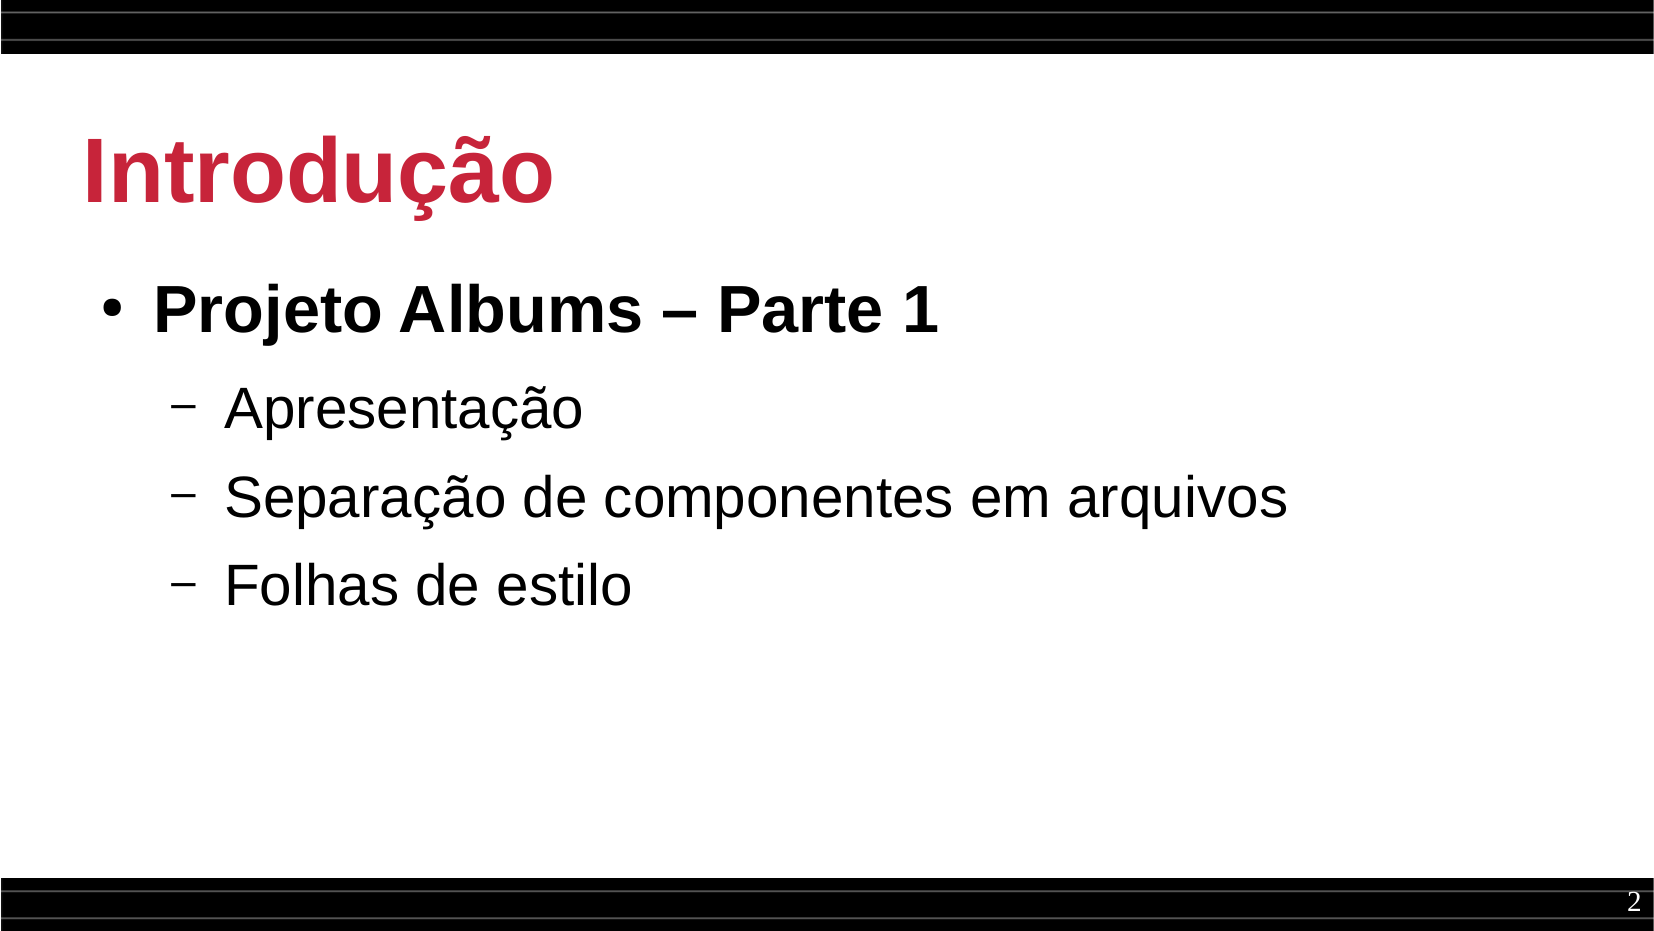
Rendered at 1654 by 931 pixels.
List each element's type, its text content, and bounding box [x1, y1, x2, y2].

picture [1, 878, 1654, 931]
title Introdução [82, 92, 1571, 249]
list Projeto Albums – Parte 1 Apresentação Separação de componentes em arquivos Folhas de estilo [82, 271, 1571, 851]
picture [1, 0, 1654, 54]
